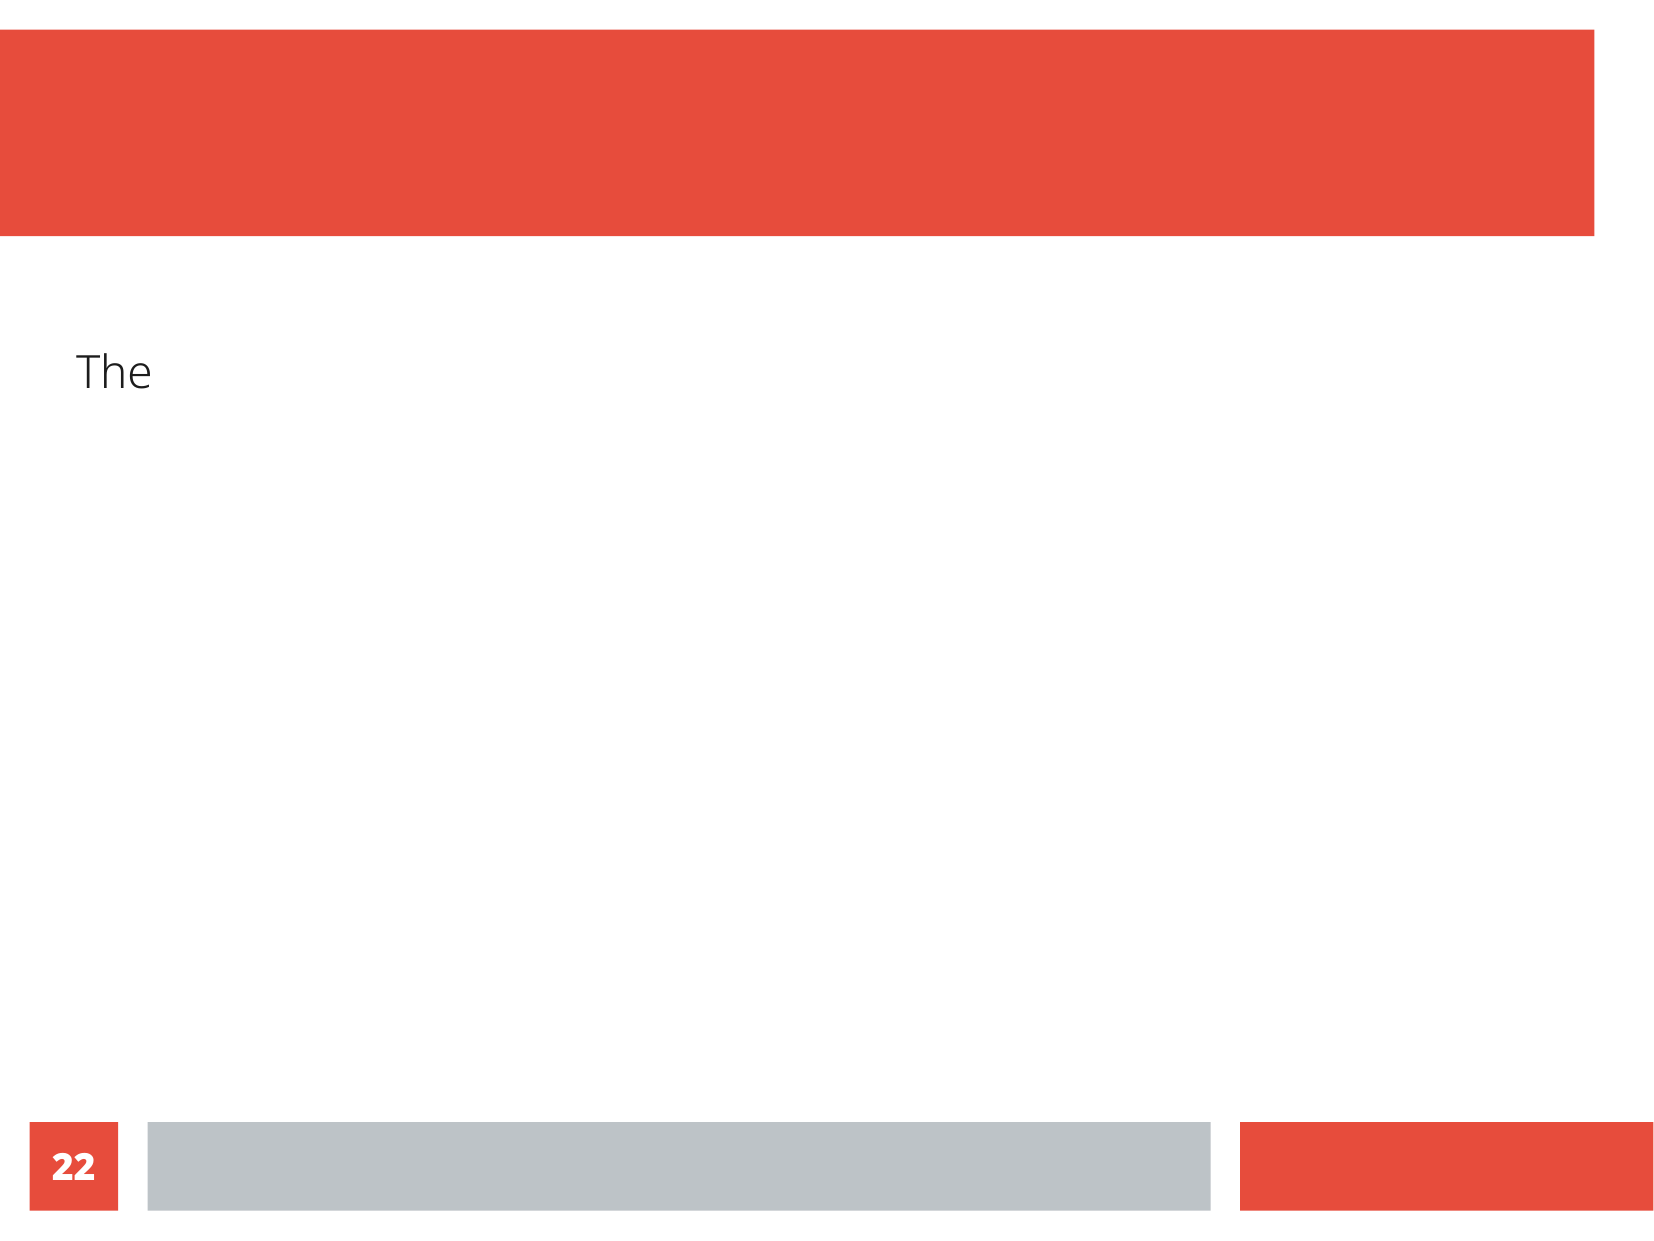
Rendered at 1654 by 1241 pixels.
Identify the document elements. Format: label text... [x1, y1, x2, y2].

text_box The [76, 330, 1582, 934]
